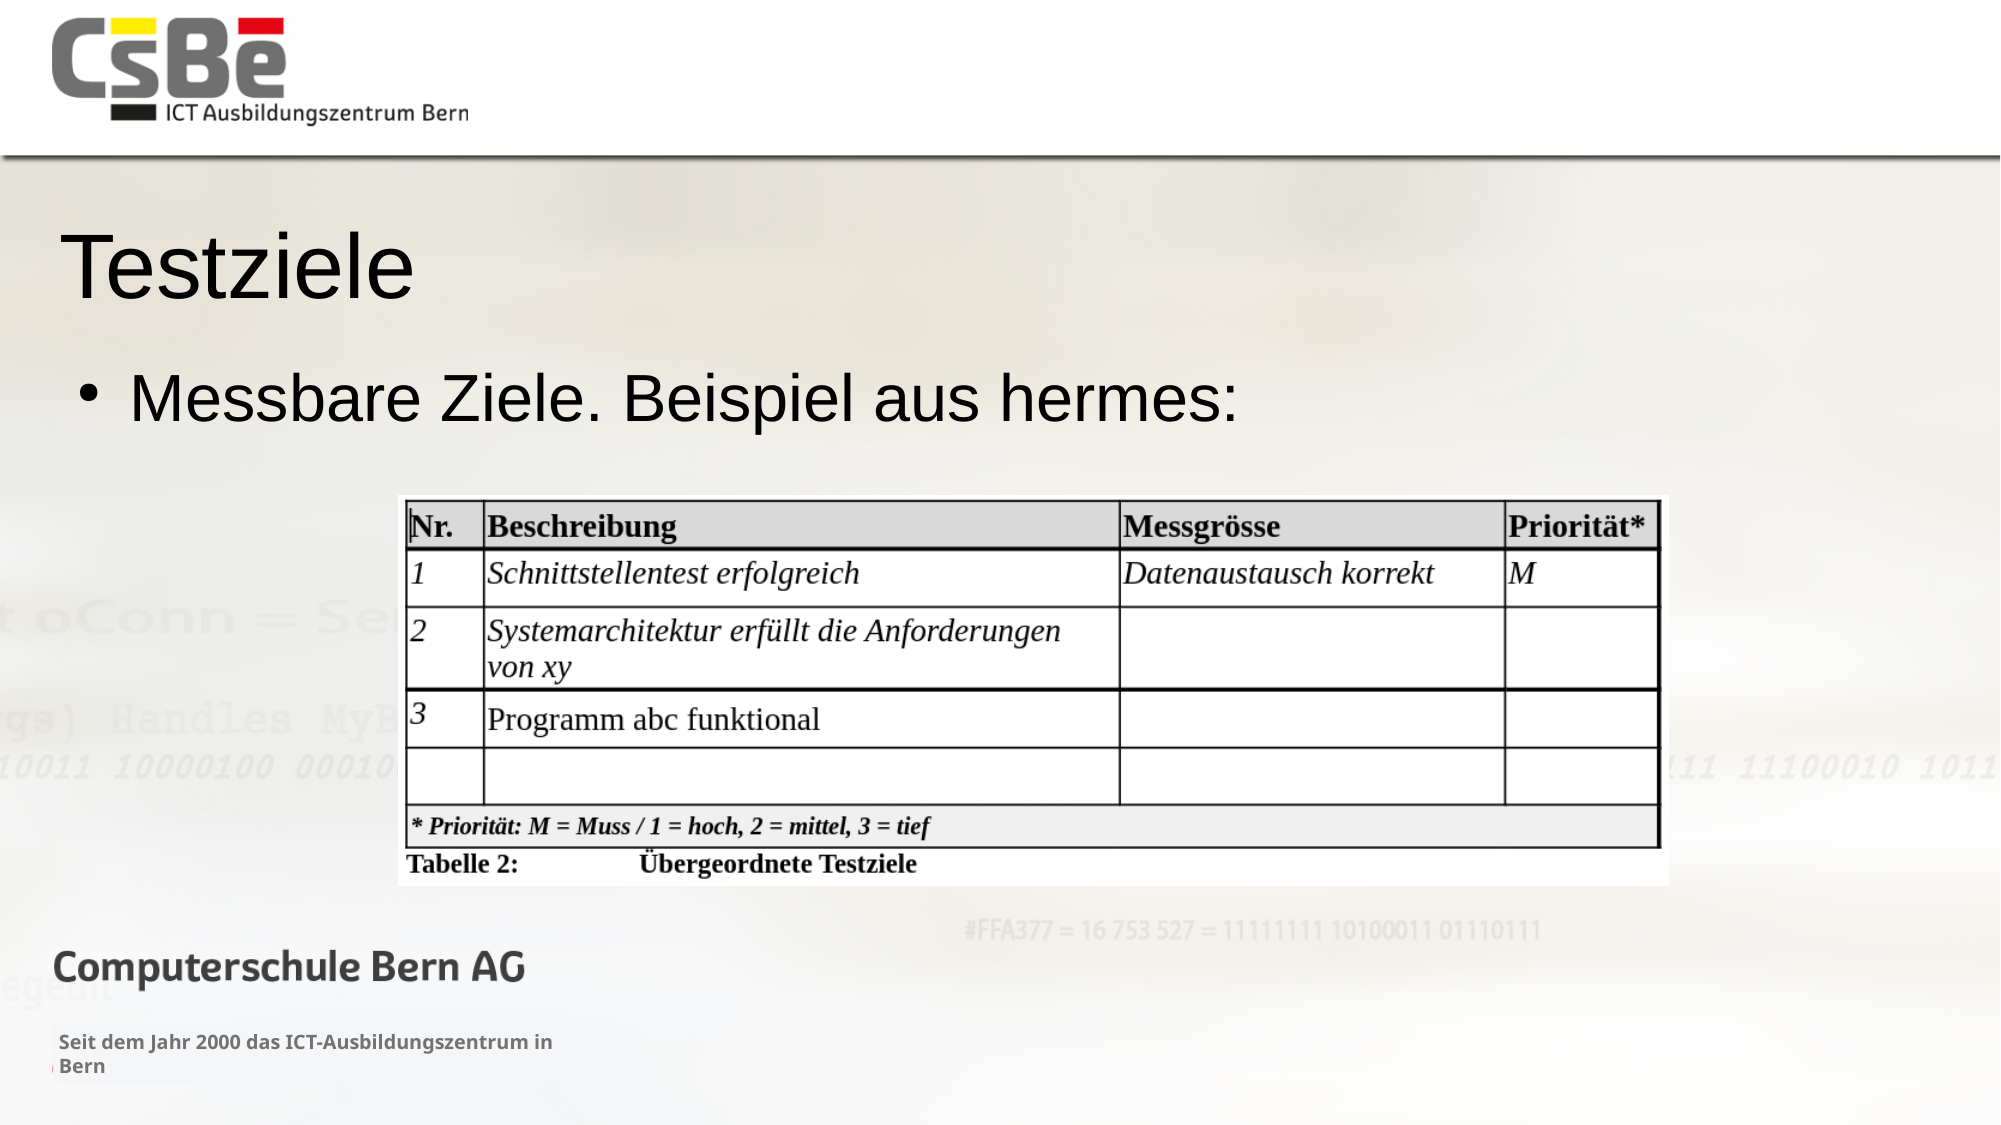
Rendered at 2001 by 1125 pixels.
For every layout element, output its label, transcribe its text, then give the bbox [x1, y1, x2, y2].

list Testziele [59, 206, 1920, 355]
picture [0, 0, 2001, 1125]
list Messbare Ziele. Beispiel aus hermes: [59, 355, 1920, 1004]
